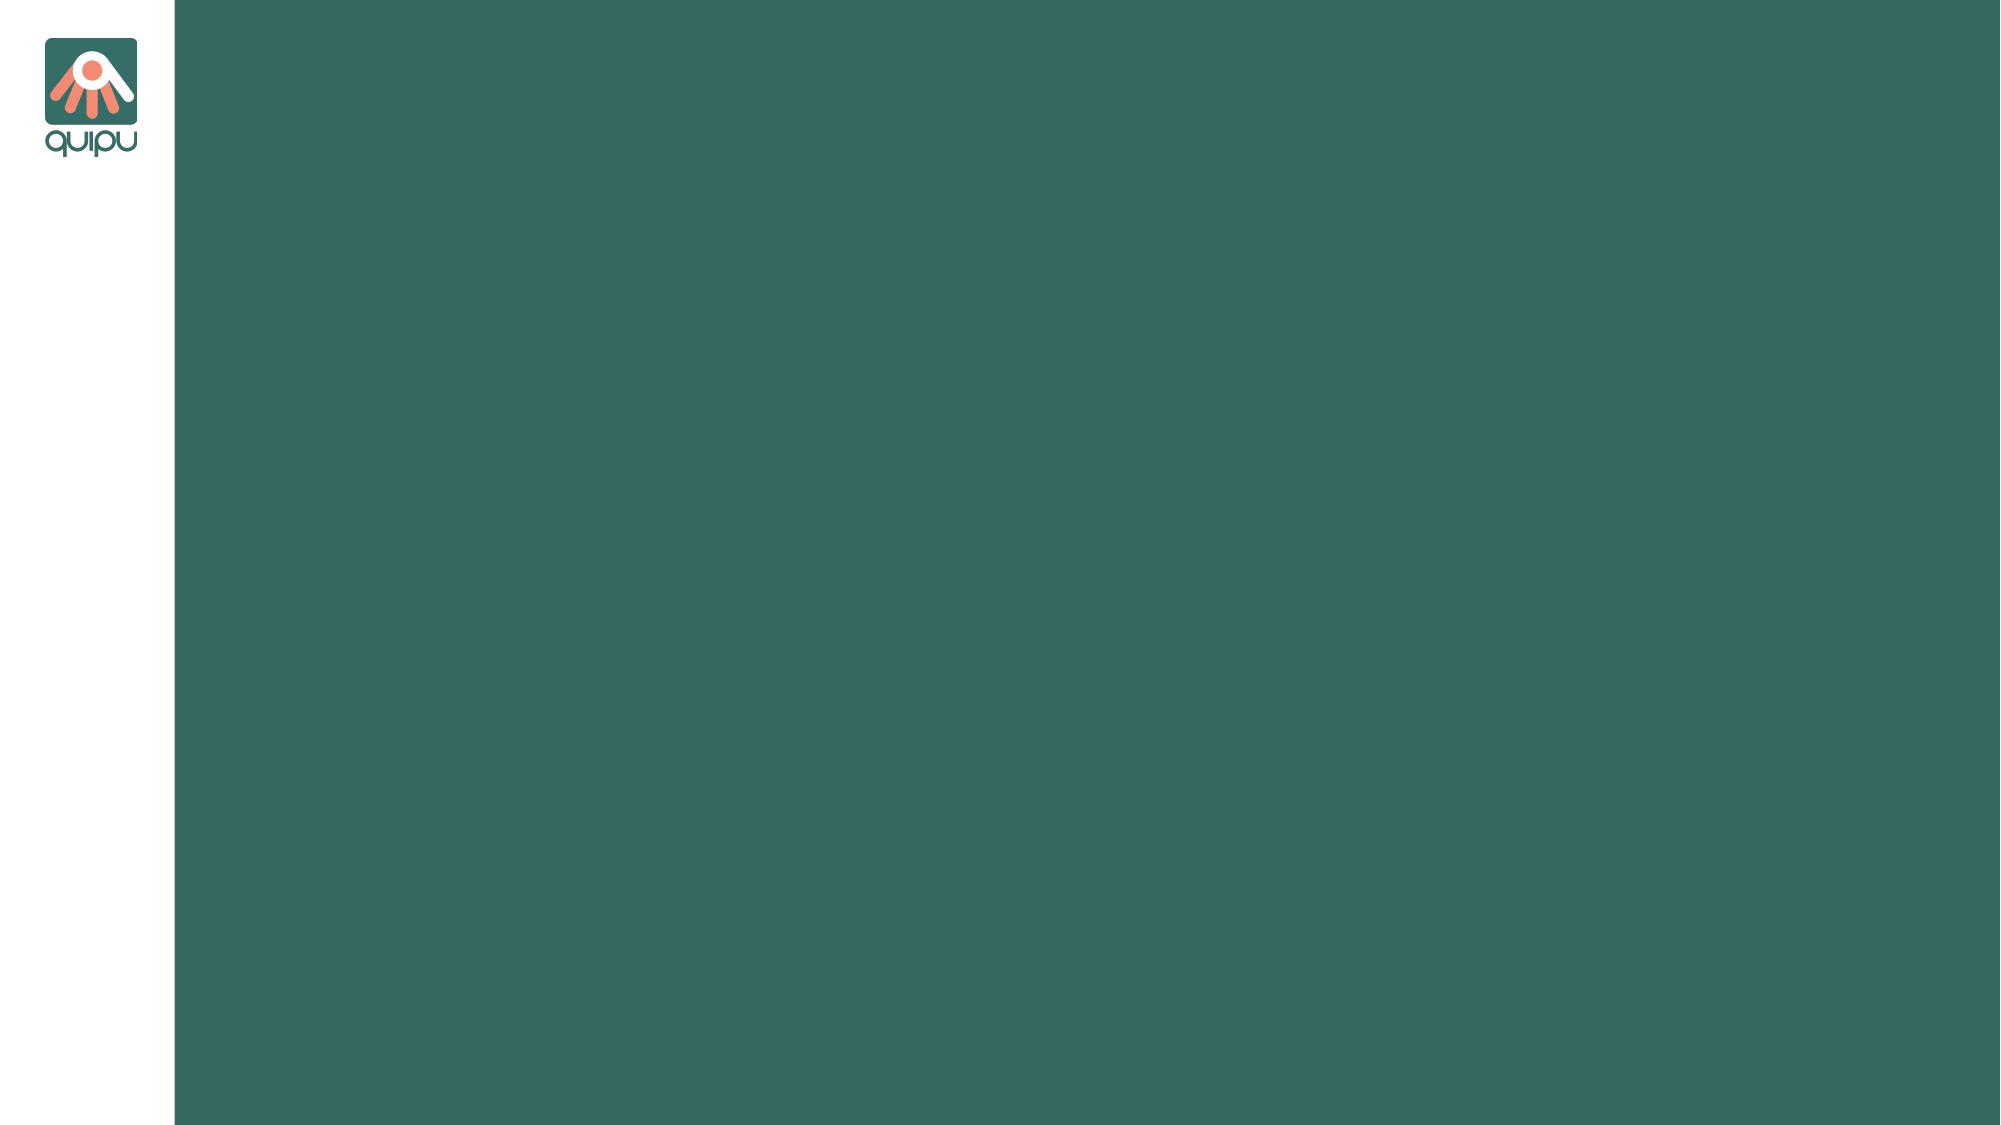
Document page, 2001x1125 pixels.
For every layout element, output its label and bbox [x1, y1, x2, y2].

picture [45, 38, 137, 157]
text_box [0, 0, 175, 1125]
